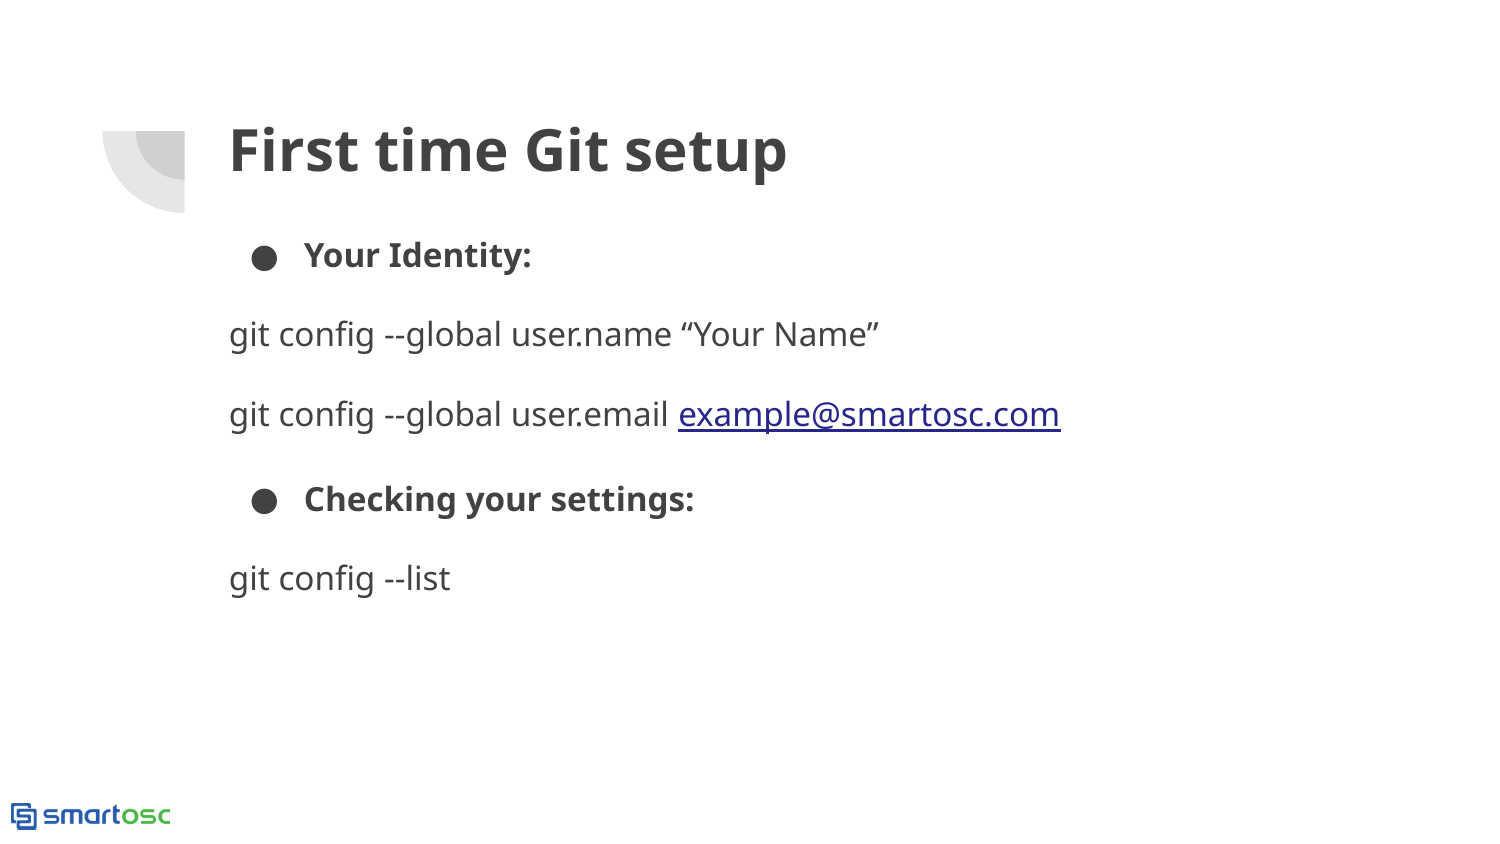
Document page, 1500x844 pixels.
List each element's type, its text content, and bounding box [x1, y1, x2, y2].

list Your Identity: git config --global user.name “Your Name” git config --global user.email example@smartosc.com Checking your settings: git config --list [213, 213, 1368, 631]
title First time Git setup [213, 98, 1368, 213]
picture [11, 803, 170, 830]
